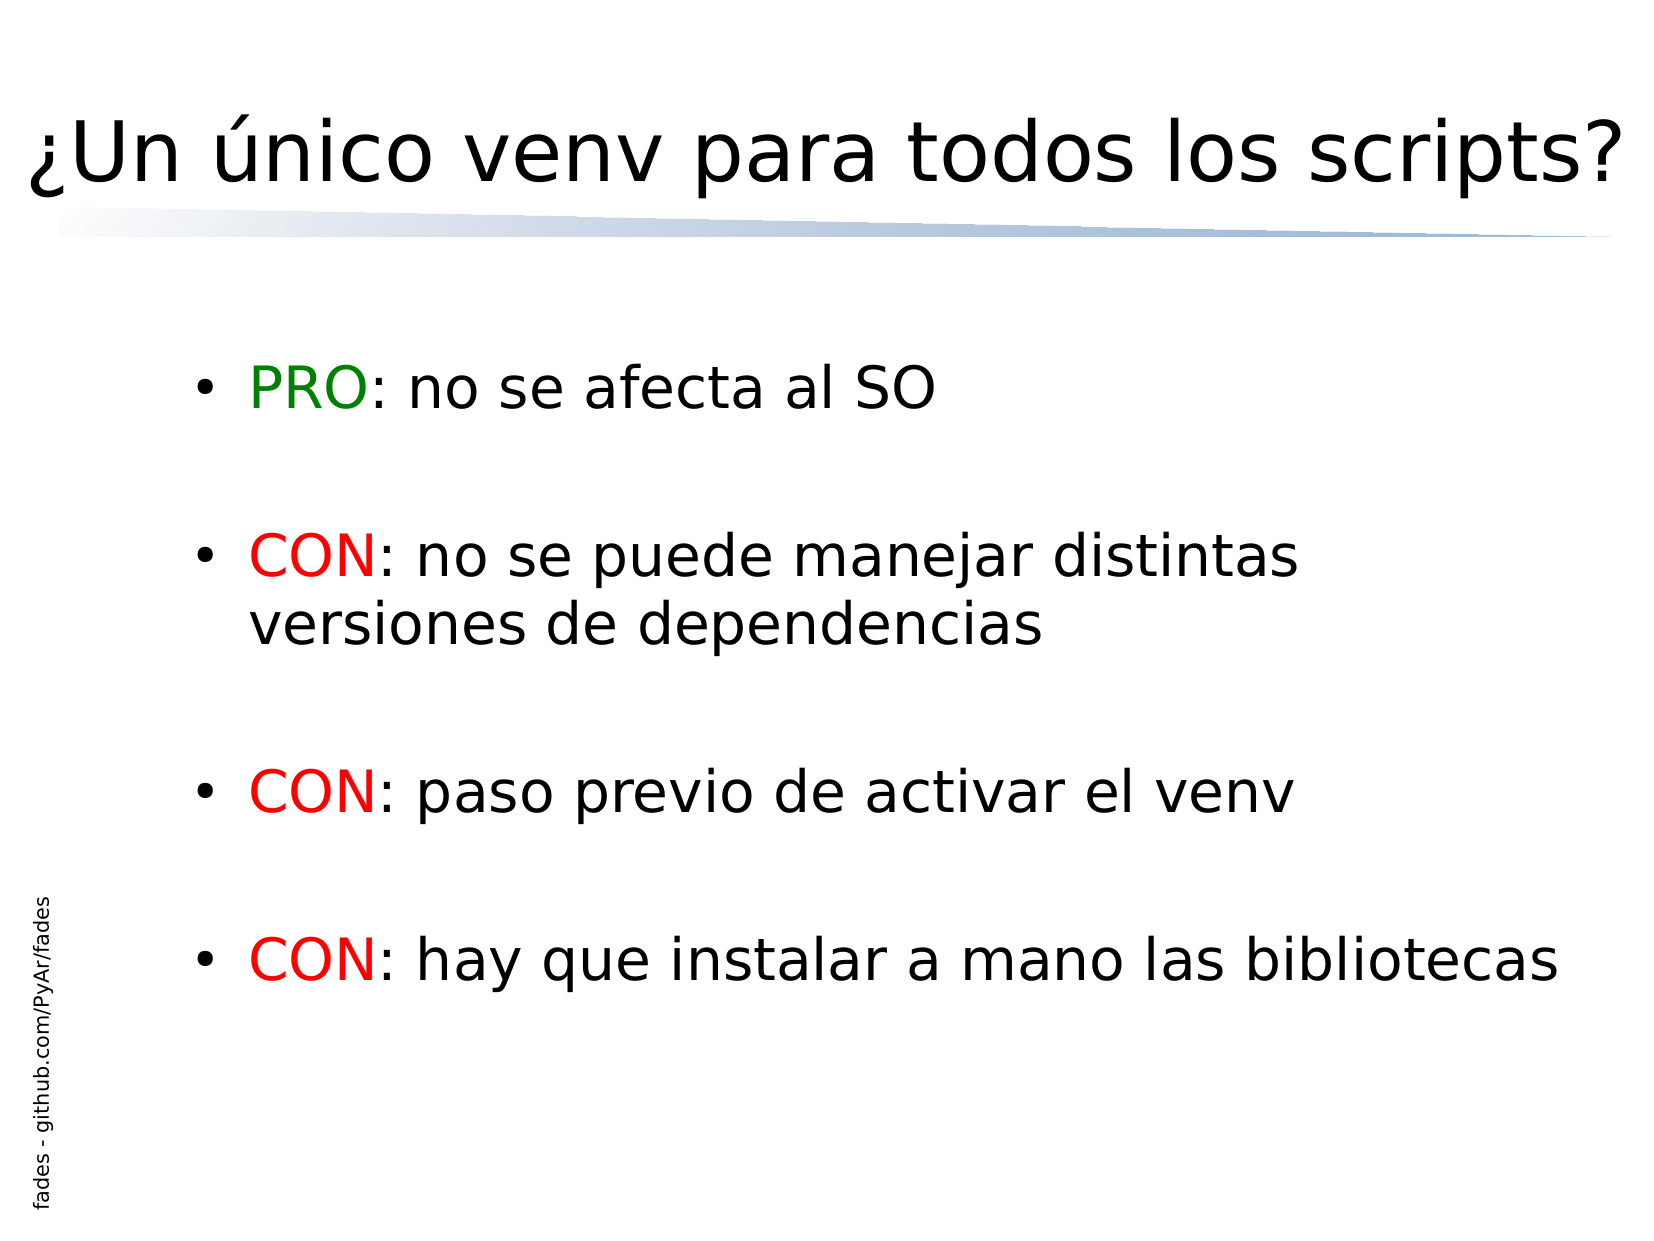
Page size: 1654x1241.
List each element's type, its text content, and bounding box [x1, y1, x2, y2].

list PRO: no se afecta al SO CON: no se puede manejar distintas versiones de dependencias CON: paso previo de activar el venv CON: hay que instalar a mano las bibliotecas [177, 354, 1571, 1109]
title ¿Un único venv para todos los scripts? [0, 49, 1654, 257]
